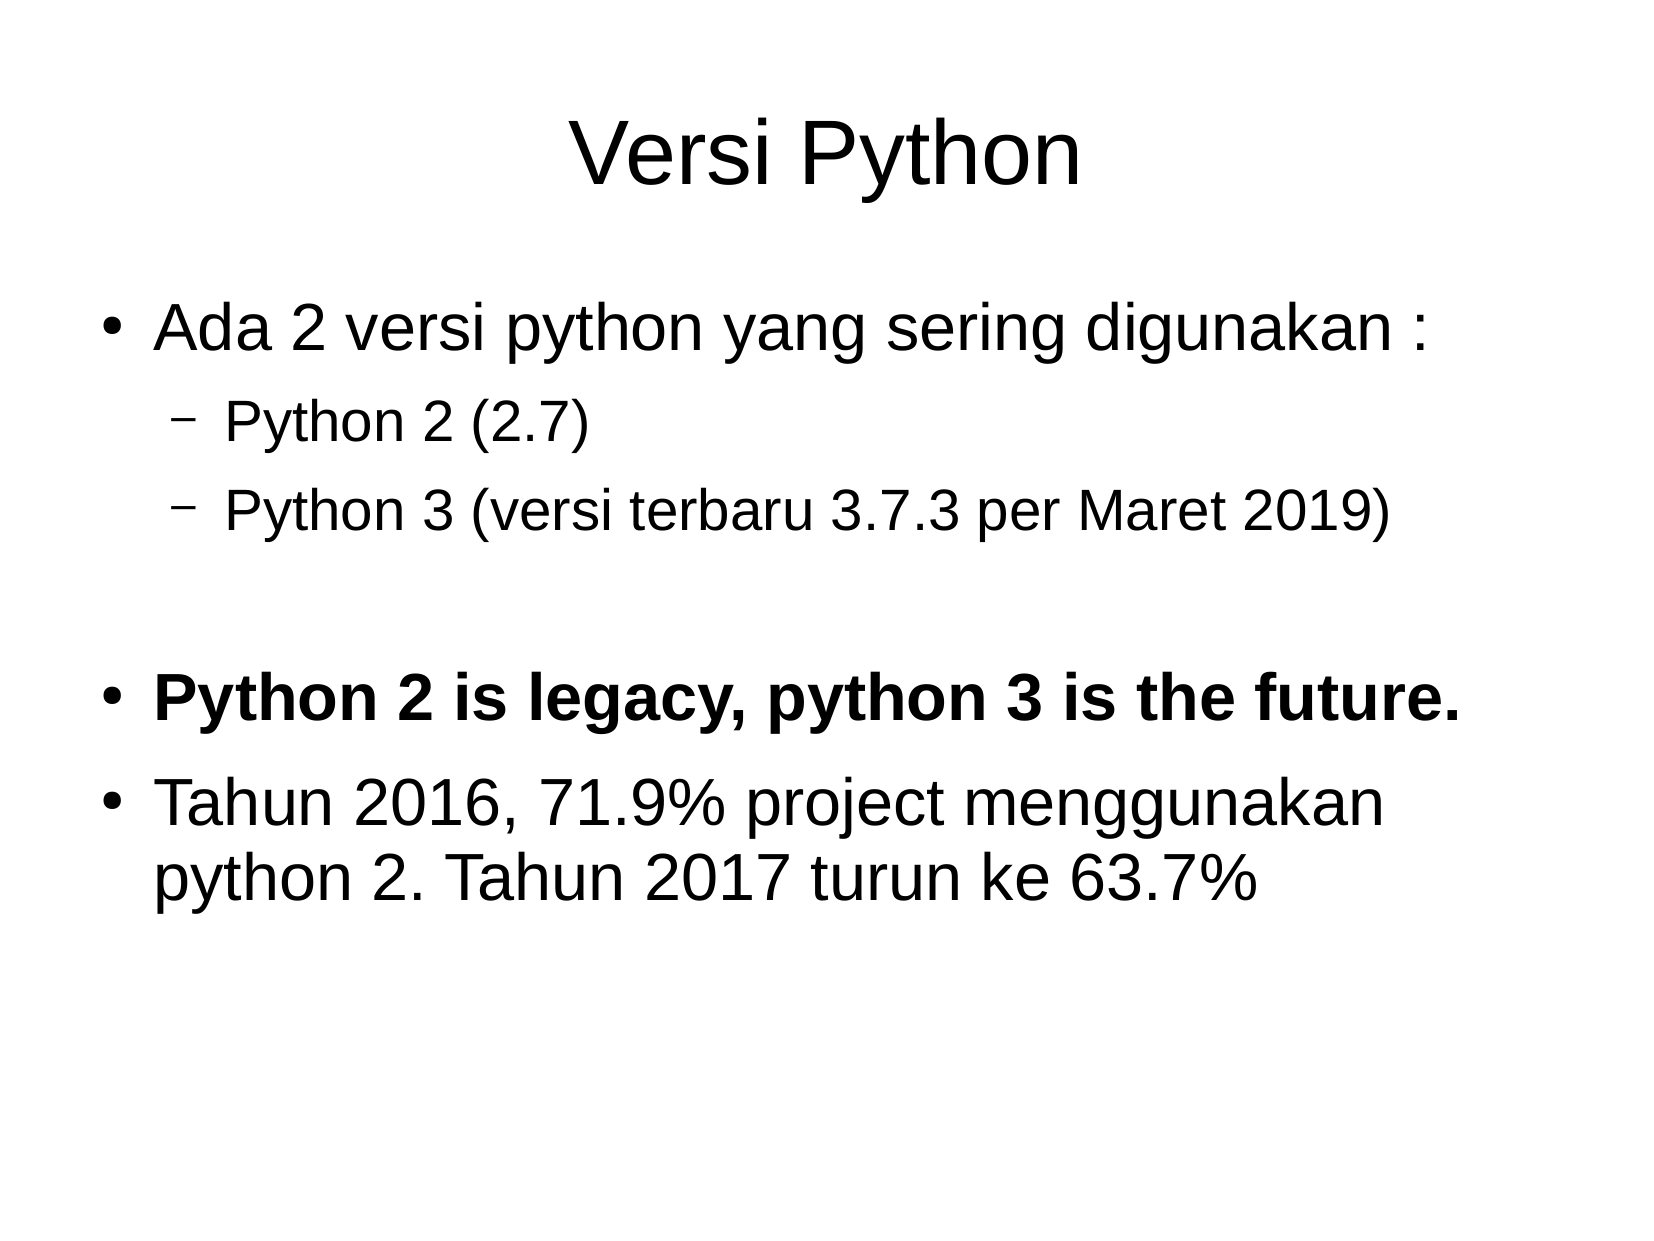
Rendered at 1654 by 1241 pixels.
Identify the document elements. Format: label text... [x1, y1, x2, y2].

list Ada 2 versi python yang sering digunakan : Python 2 (2.7) Python 3 (versi terbaru 3.7.3 per Maret 2019) Python 2 is legacy, python 3 is the future. Tahun 2016, 71.9% project menggunakan python 2. Tahun 2017 turun ke 63.7% [82, 290, 1571, 1010]
title Versi Python [82, 49, 1571, 257]
